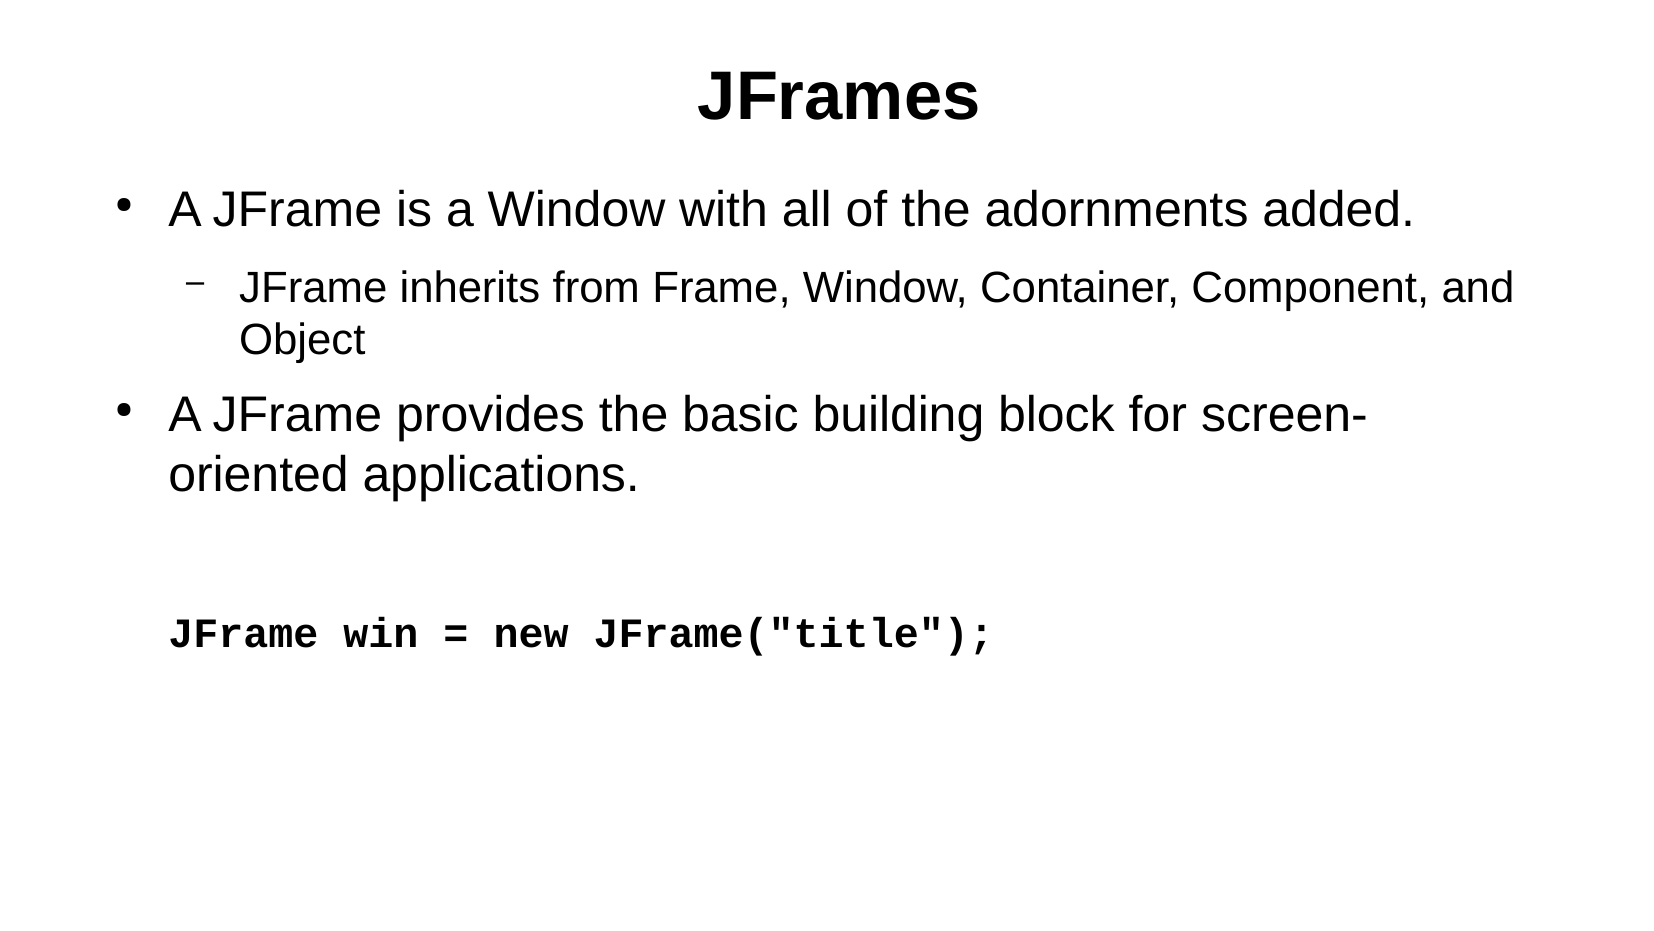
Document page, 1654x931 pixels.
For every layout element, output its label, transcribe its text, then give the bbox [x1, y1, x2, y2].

title JFrames [82, 37, 1571, 147]
list A JFrame is a Window with all of the adornments added. JFrame inherits from Frame, Window, Container, Component, and Object A JFrame provides the basic building block for screen-oriented applications. JFrame win = new JFrame("title"); [82, 168, 1538, 889]
